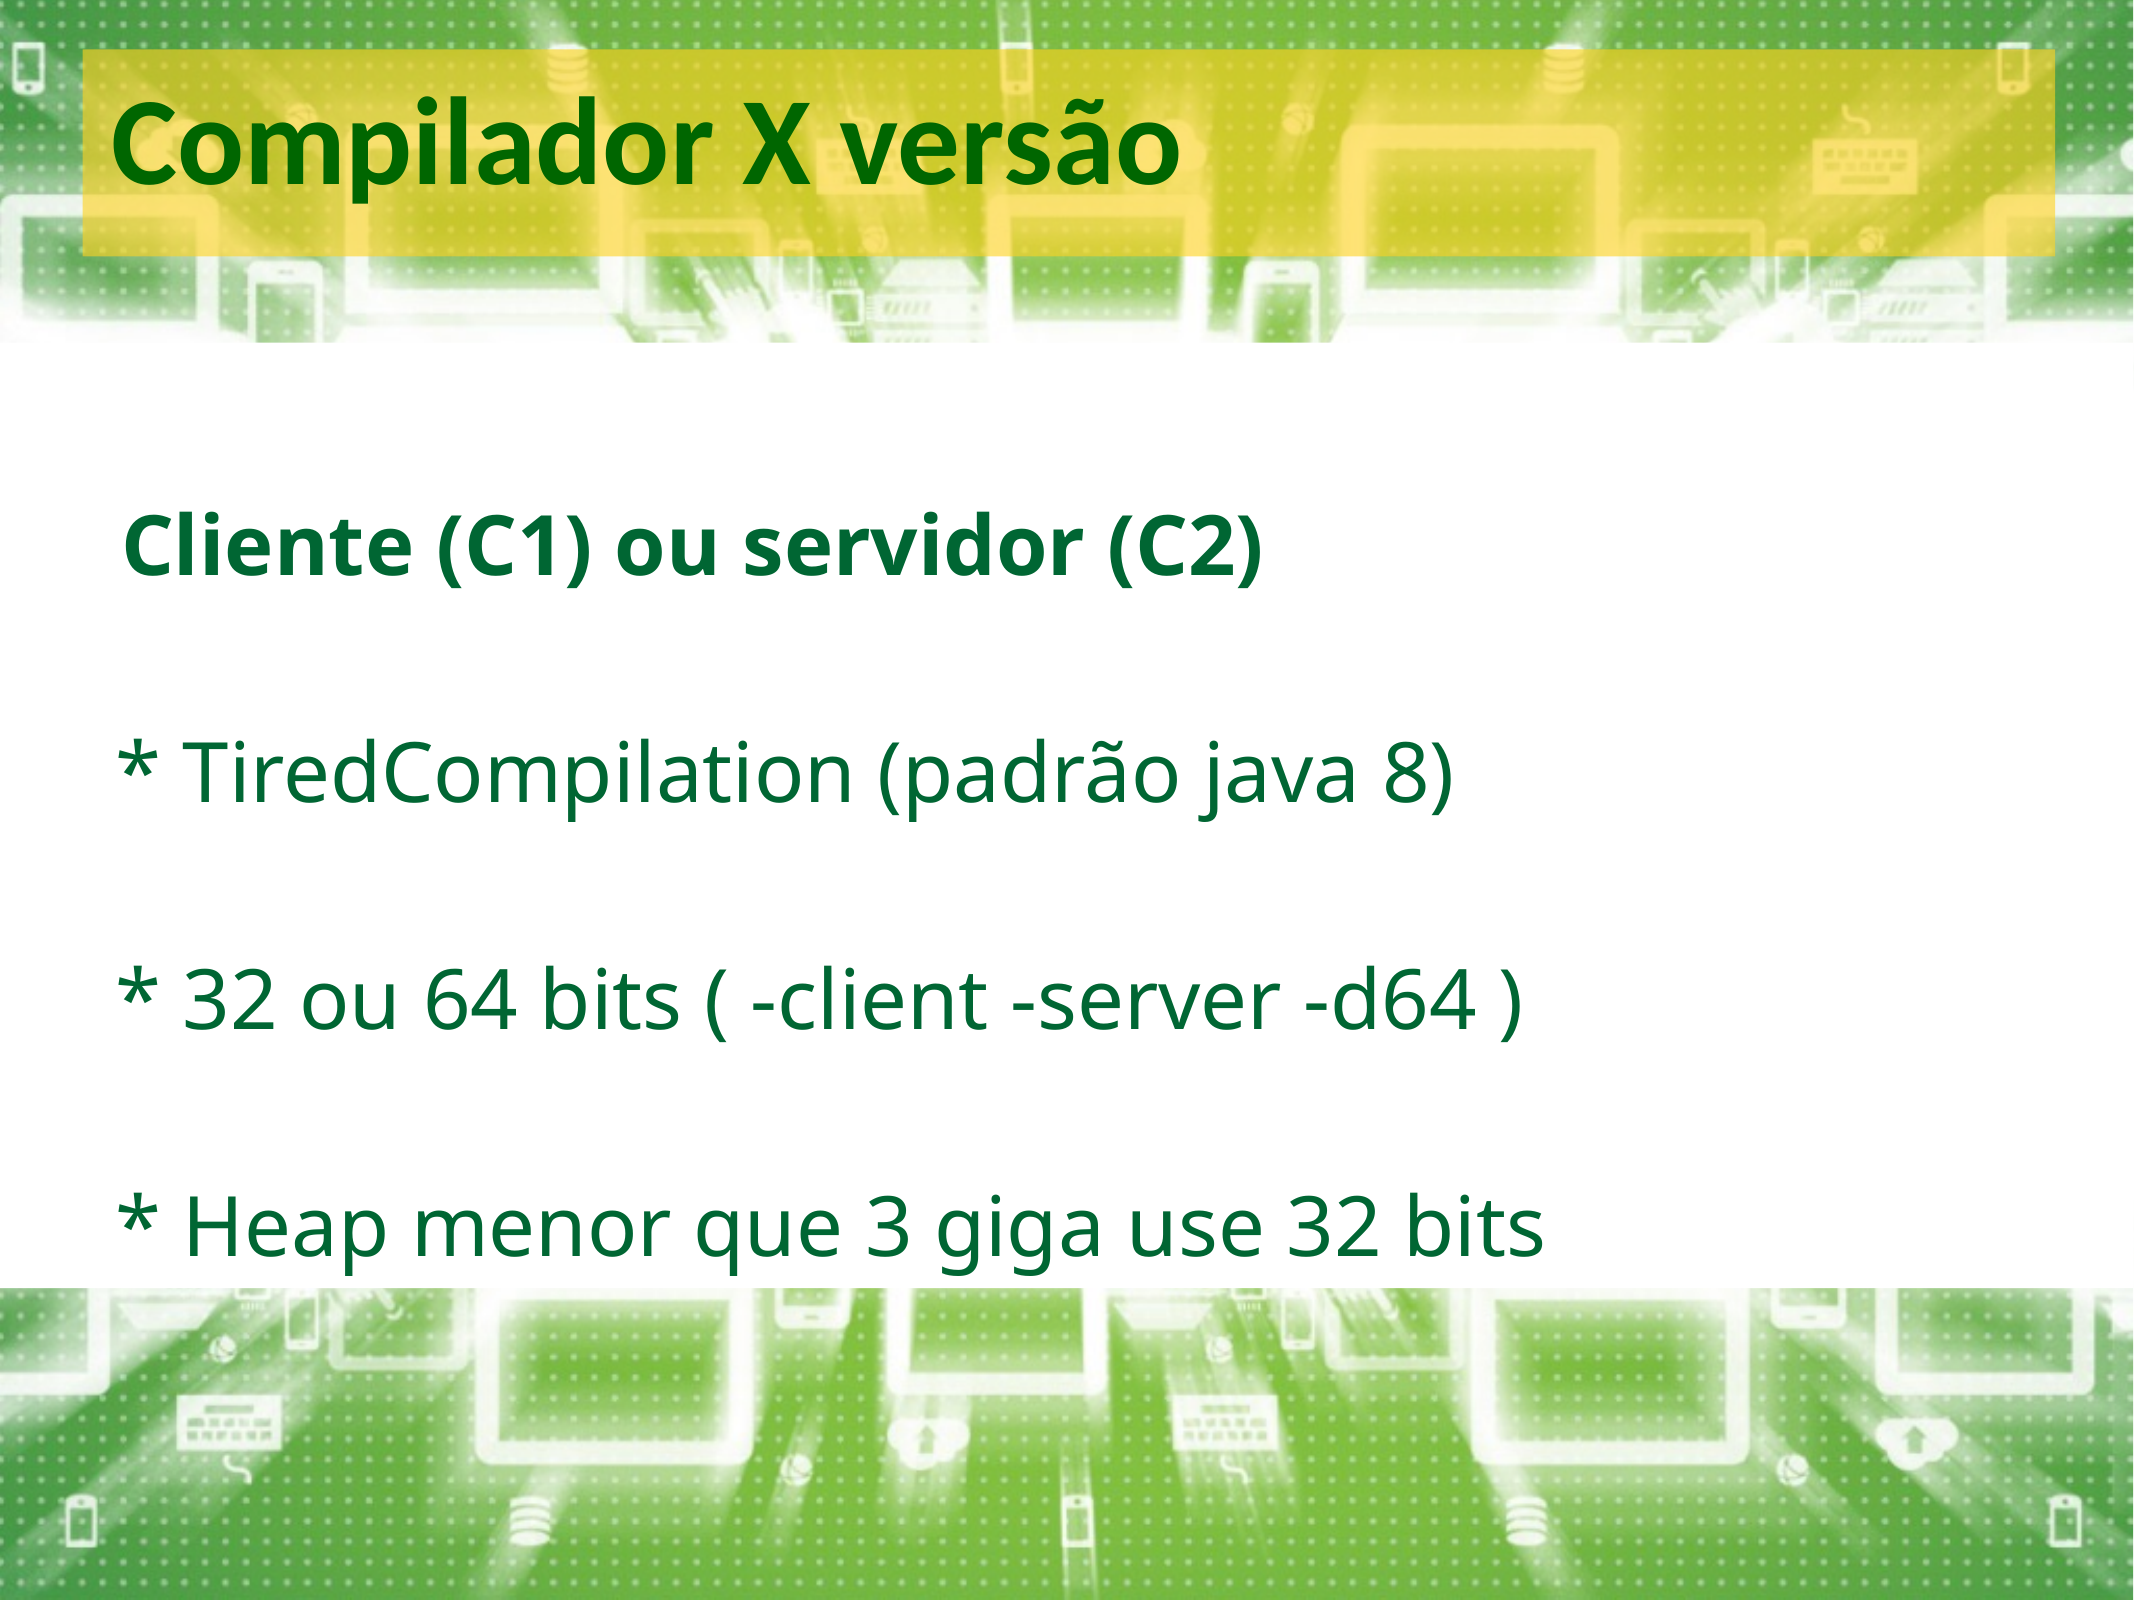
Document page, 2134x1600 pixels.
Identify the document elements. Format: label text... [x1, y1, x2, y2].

title Compilador X versão [82, 49, 2056, 257]
picture [0, 0, 2134, 342]
picture [0, 1289, 2134, 1600]
text_box Cliente (C1) ou servidor (C2) * TiredCompilation (padrão java 8) * 32 ou 64 bits ( -client -server -d64 ) * Heap menor que 3 giga use 32 bits [0, 342, 2134, 1264]
